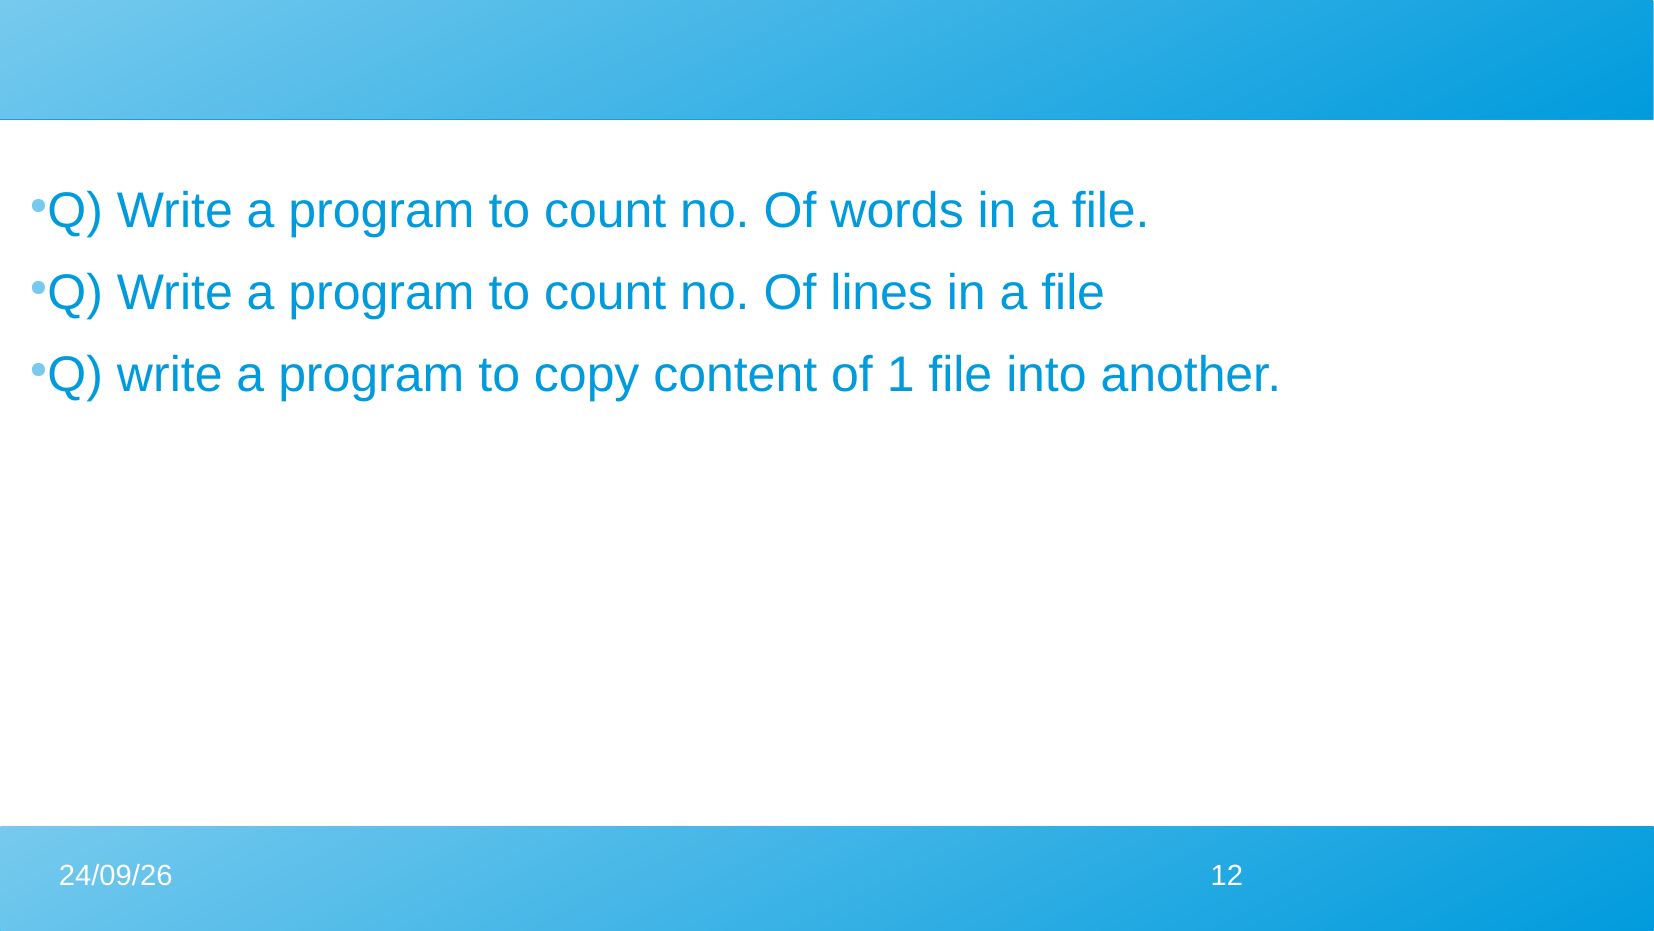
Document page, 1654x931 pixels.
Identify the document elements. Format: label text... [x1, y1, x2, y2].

text_box [1210, 856, 1595, 916]
text_box 21-08-2023 [59, 856, 443, 916]
list Q) Write a program to count no. Of words in a file. Q) Write a program to count no. Of lines in a file Q) write a program to copy content of 1 file into another. [29, 177, 1565, 768]
